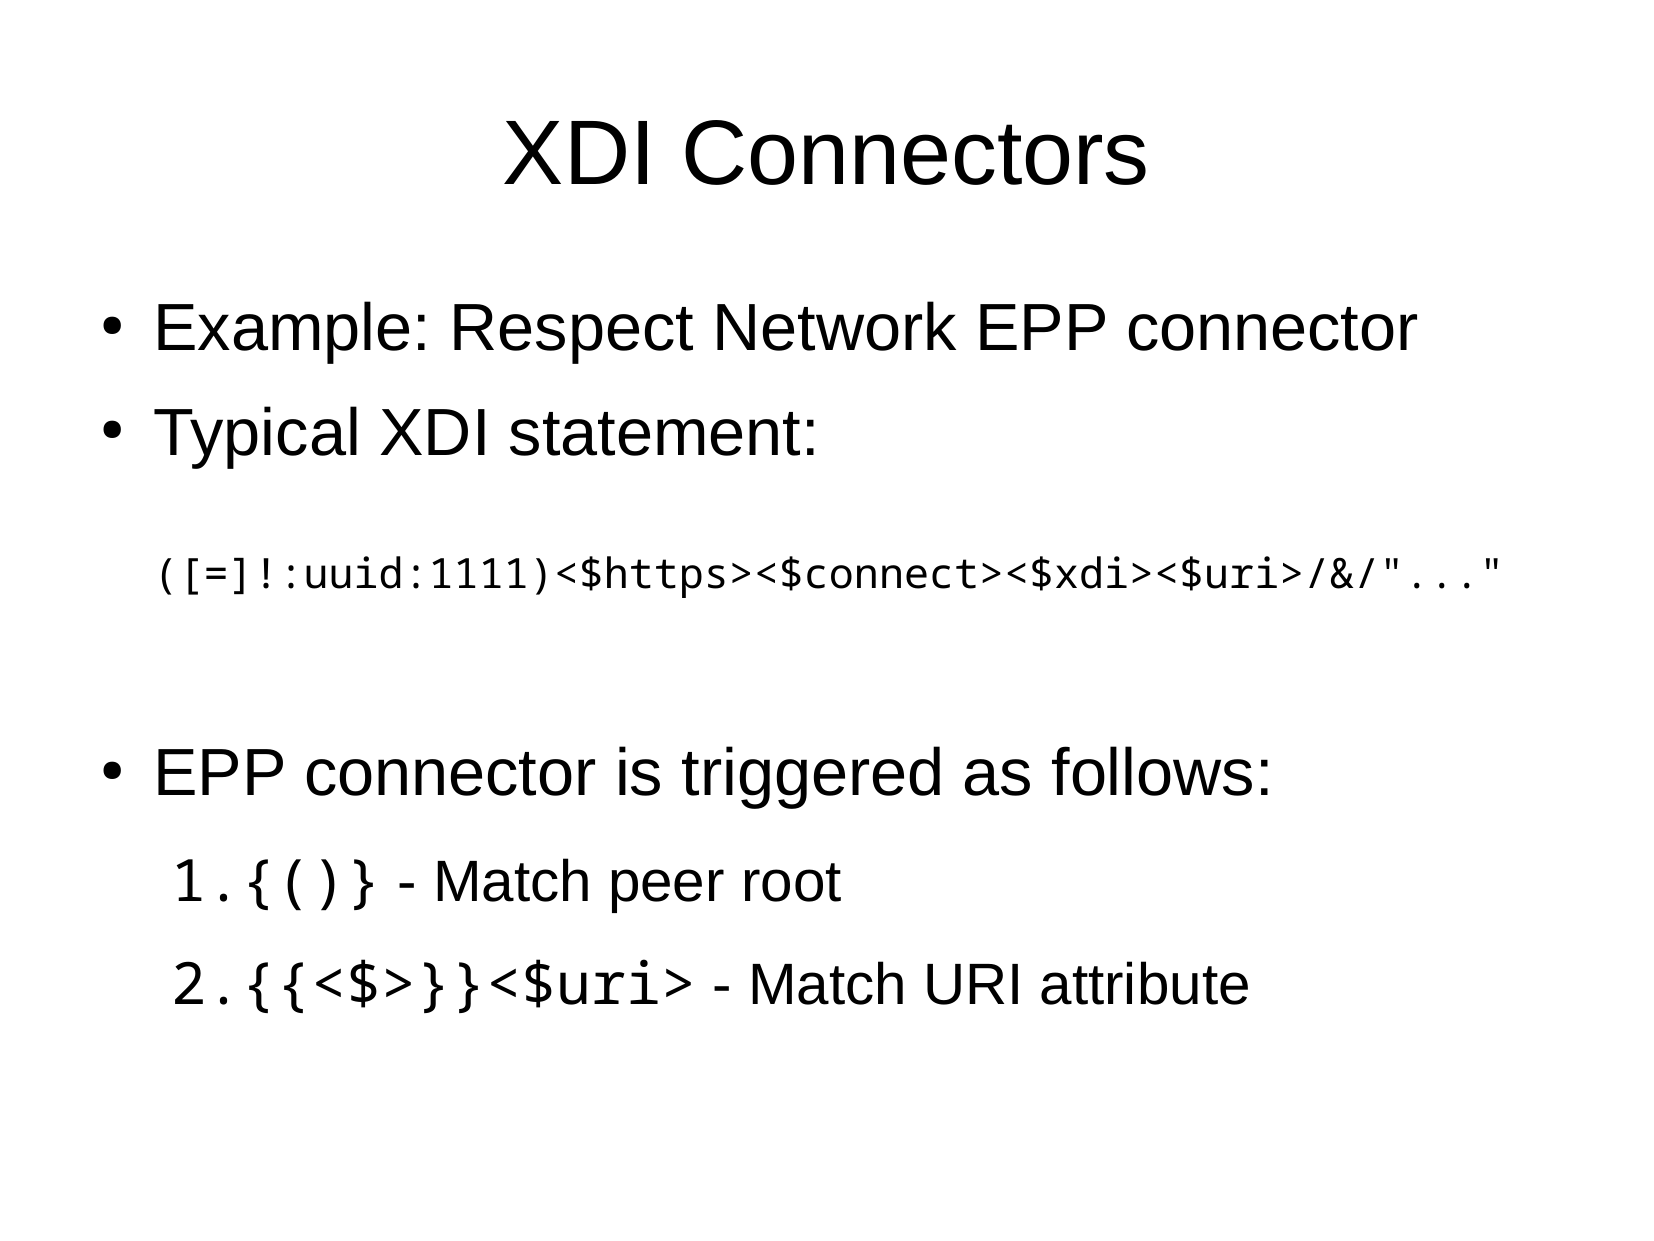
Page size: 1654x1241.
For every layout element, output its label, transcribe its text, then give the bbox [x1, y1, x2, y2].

list Example: Respect Network EPP connector Typical XDI statement: ([=]!:uuid:1111)<$https><$connect><$xdi><$uri>/&/"..." EPP connector is triggered as follows: {()} - Match peer root {{<$>}}<$uri> - Match URI attribute [82, 290, 1571, 1141]
title XDI Connectors [82, 49, 1571, 257]
